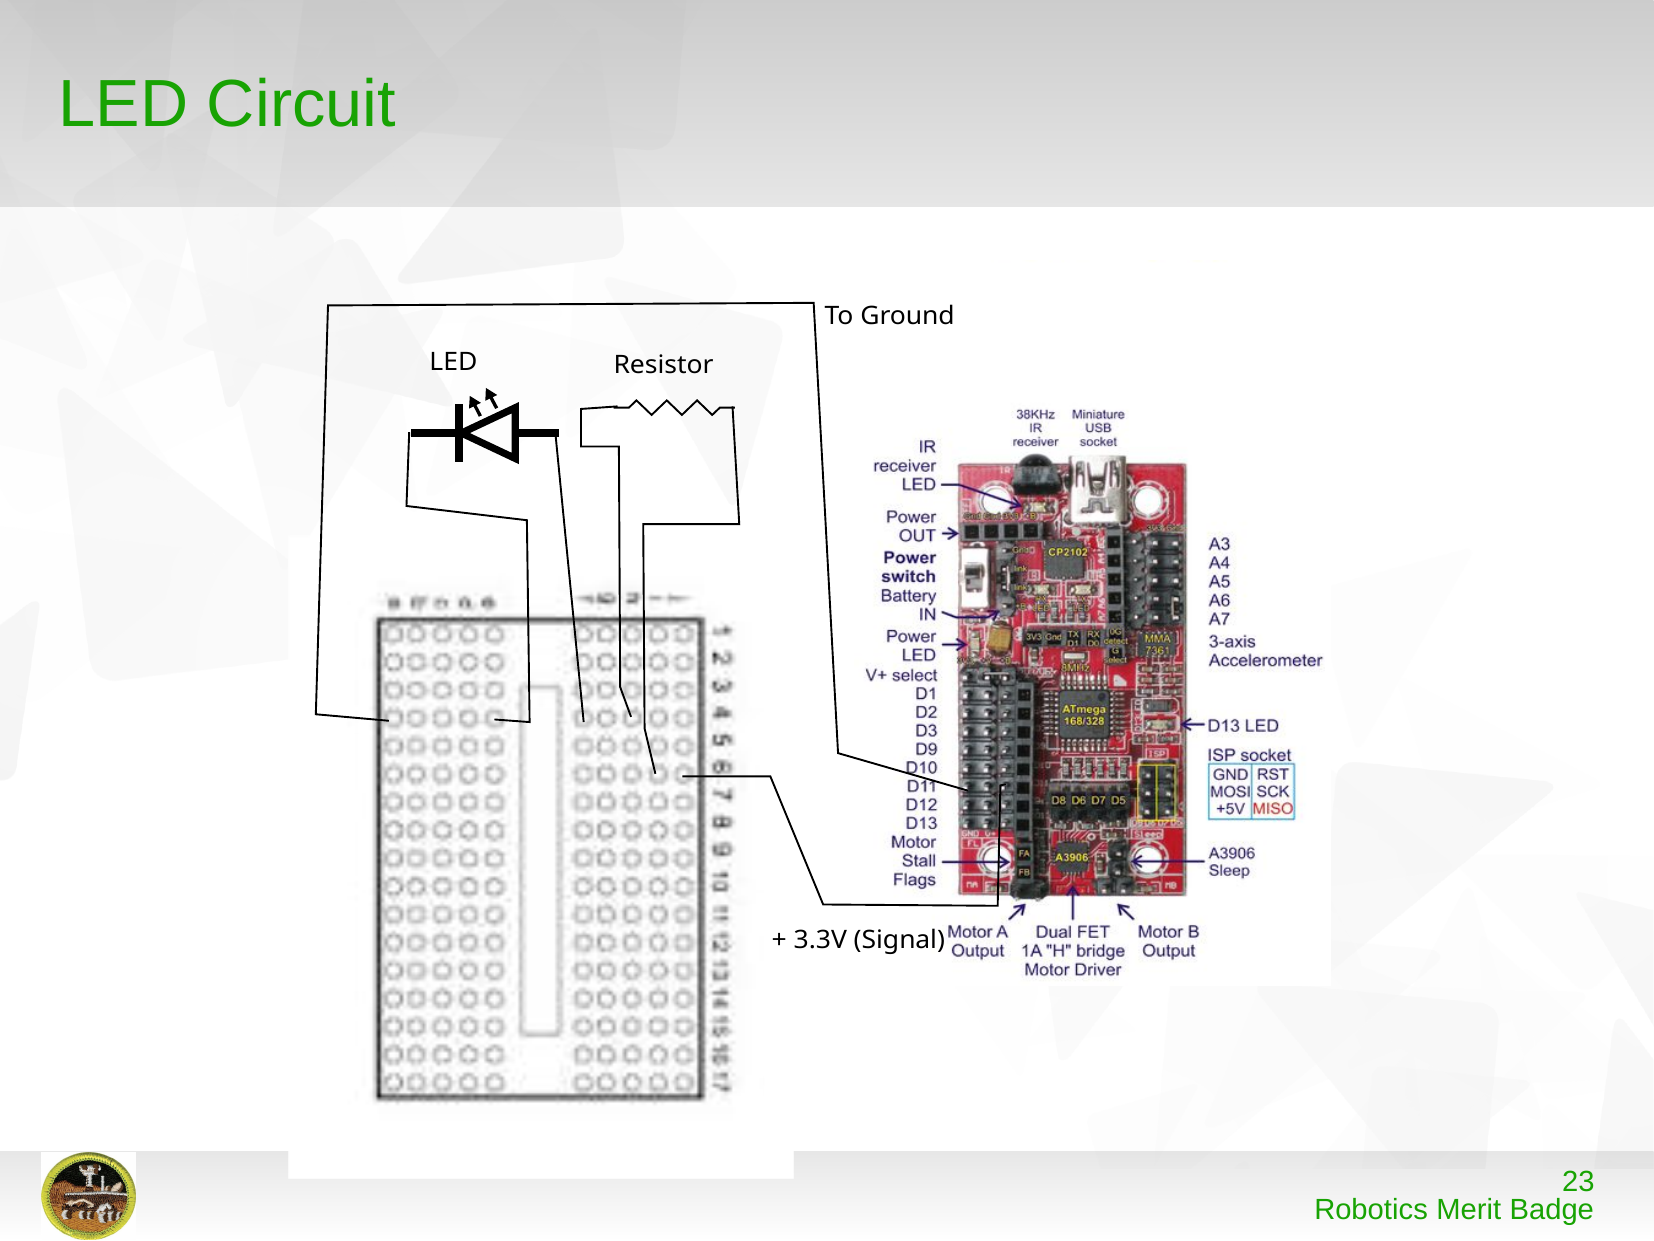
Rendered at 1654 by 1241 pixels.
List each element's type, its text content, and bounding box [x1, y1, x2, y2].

picture [0, 0, 1654, 1241]
title LED Circuit [59, 29, 1595, 178]
